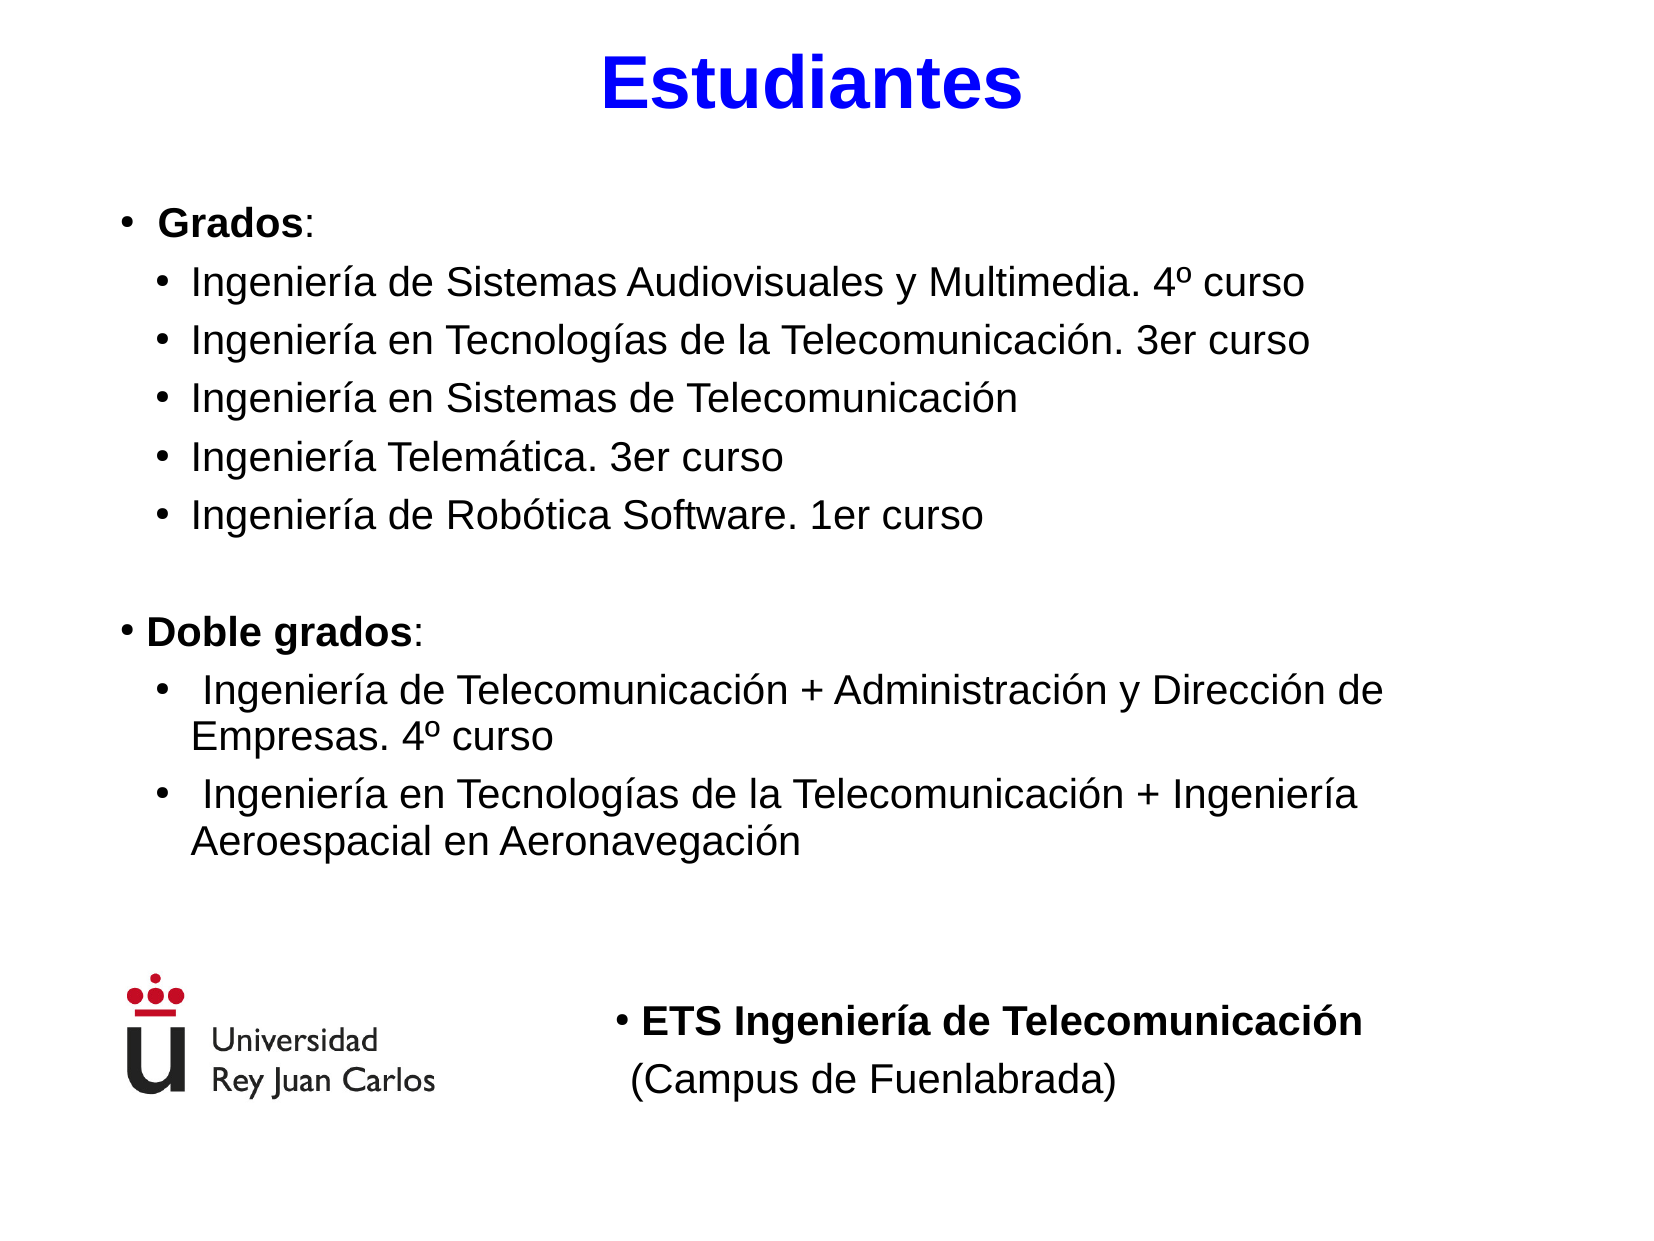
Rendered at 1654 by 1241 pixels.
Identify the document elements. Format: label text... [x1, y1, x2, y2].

picture [106, 960, 451, 1111]
text_box Estudiantes [64, 30, 1561, 136]
text_box ETS Ingeniería de Telecomunicación (Campus de Fuenlabrada) [600, 990, 1411, 1157]
text_box Grados: Ingeniería de Sistemas Audiovisuales y Multimedia. 4º curso Ingeniería en Tecnologías de la Telecomunicación. 3er curso Ingeniería en Sistemas de Telecomunicación Ingeniería Telemática. 3er curso Ingeniería de Robótica Software. 1er curso Doble grados: Ingeniería de Telecomunicación + Administración y Dirección de Empresas. 4º curso Ingeniería en Tecnologías de la Telecomunicación + Ingeniería Aeroespacial en Aeronavegación [105, 192, 1591, 931]
